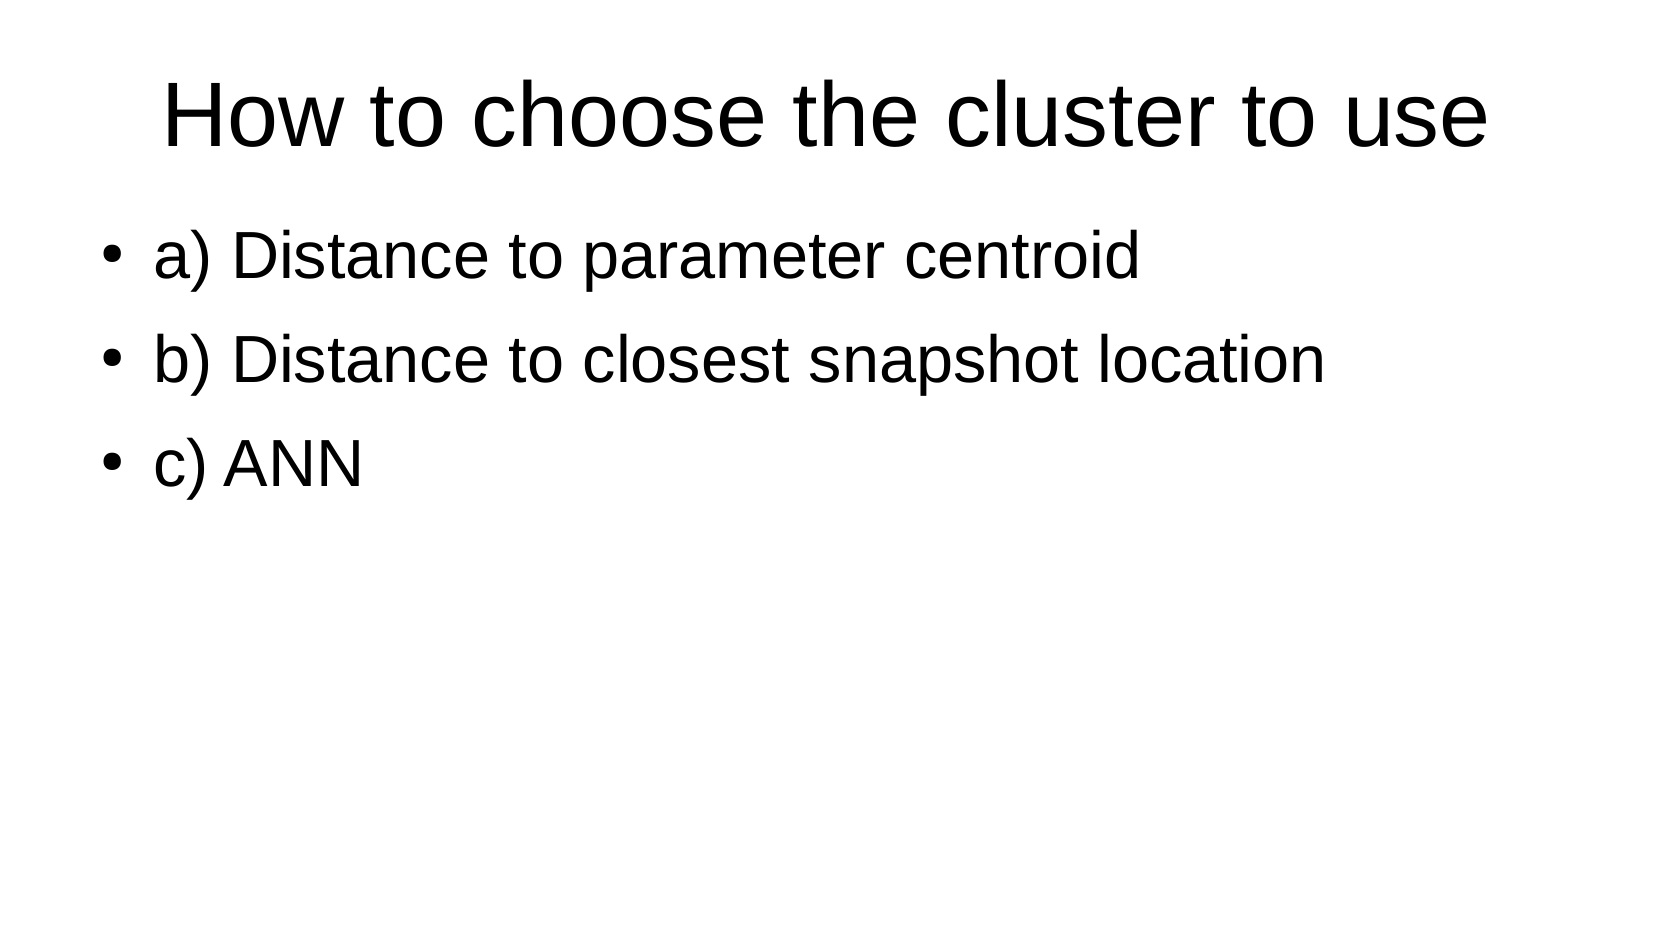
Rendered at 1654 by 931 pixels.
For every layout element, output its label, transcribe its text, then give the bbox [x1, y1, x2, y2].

list a) Distance to parameter centroid b) Distance to closest snapshot location c) ANN [82, 217, 1571, 758]
title How to choose the cluster to use [82, 37, 1571, 193]
